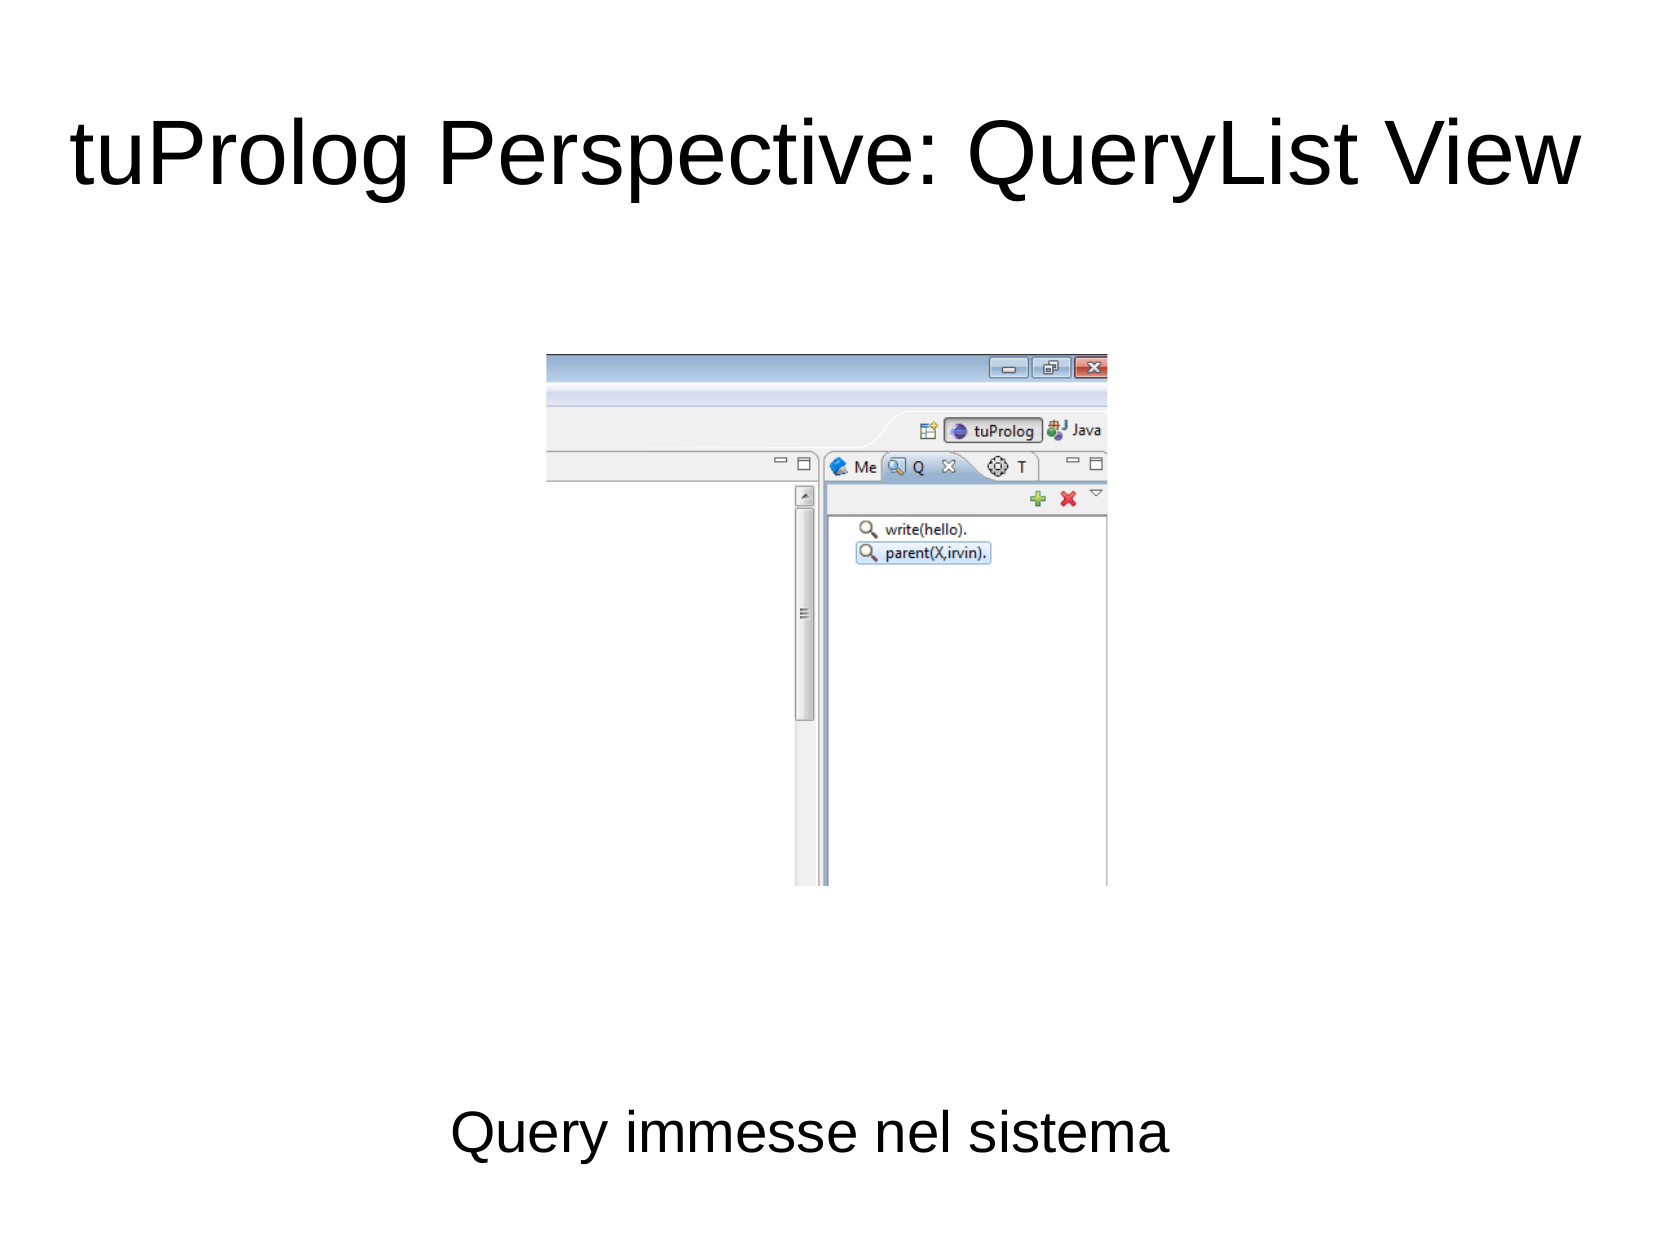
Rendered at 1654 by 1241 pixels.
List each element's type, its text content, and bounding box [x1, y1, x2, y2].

title tuProlog Perspective: QueryList View [29, 49, 1625, 257]
text_box Query immesse nel sistema [435, 1092, 1219, 1182]
picture [546, 354, 1108, 886]
